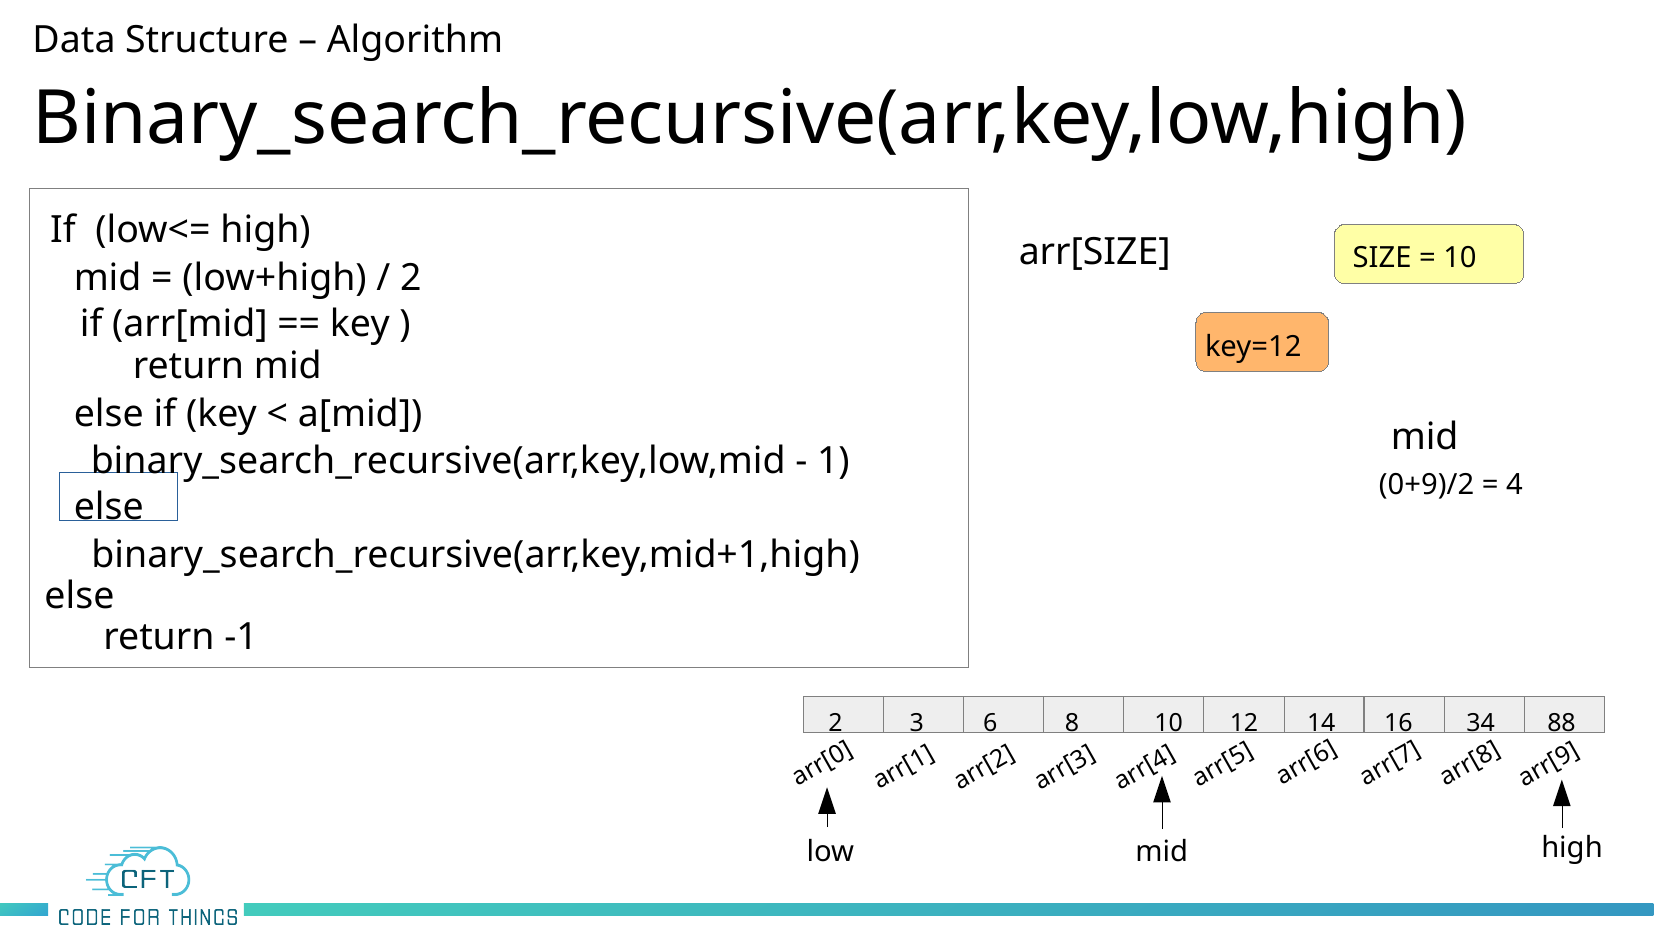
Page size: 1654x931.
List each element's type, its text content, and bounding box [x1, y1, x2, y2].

text_box 12 [1215, 697, 1277, 742]
text_box 34 [1451, 697, 1514, 749]
text_box 14 [1292, 697, 1354, 749]
text_box 3 [894, 697, 948, 742]
text_box 16 [1369, 697, 1443, 749]
text_box 10 [1139, 697, 1204, 742]
text_box arr[7] [1341, 746, 1451, 811]
text_box [29, 188, 969, 561]
text_box SIZE = 10 [1338, 228, 1518, 278]
text_box 6 [968, 697, 1031, 742]
text_box arr[SIZE] [1003, 217, 1217, 284]
text_box high [1526, 819, 1625, 869]
text_box 8 [1049, 697, 1112, 742]
text_box [867, 696, 1605, 733]
picture [59, 846, 237, 925]
text_box [29, 579, 969, 668]
text_box mid [1120, 823, 1211, 880]
text_box 88 [1532, 697, 1595, 749]
text_box else if (key < a[mid]) [59, 378, 556, 438]
text_box If (low<= high) [35, 194, 367, 254]
text_box binary_search_recursive(arr,key,low,mid - 1) [76, 425, 945, 485]
text_box arr[4] [1098, 740, 1203, 811]
text_box arr[5] [1175, 733, 1291, 805]
text_box arr[3] [1010, 739, 1127, 816]
text_box arr[2] [929, 737, 1039, 812]
text_box if (arr[mid] == key ) [64, 289, 491, 348]
text_box else [59, 472, 178, 531]
text_box [1196, 312, 1328, 318]
text_box 2 [813, 696, 867, 741]
text_box mid = (low+high) / 2 [59, 242, 497, 302]
title Data Structure – Algorithm Binary_search_recursive(arr,key,low,high) [32, 0, 1654, 199]
text_box (0+9)/2 = 4 [1364, 455, 1569, 505]
text_box arr[0] [767, 733, 880, 807]
text_box [1334, 224, 1524, 284]
text_box key=12 [1190, 318, 1335, 402]
text_box mid [1376, 402, 1477, 455]
text_box [803, 696, 813, 733]
text_box else [29, 561, 148, 620]
text_box arr[1] [849, 733, 958, 811]
text_box return mid [118, 330, 367, 390]
text_box arr[9] [1494, 704, 1625, 808]
text_box low [791, 822, 886, 872]
text_box arr[8] [1422, 733, 1526, 808]
text_box arr[6] [1255, 733, 1385, 811]
text_box binary_search_recursive(arr,key,mid+1,high) [76, 519, 975, 579]
text_box return -1 [88, 602, 290, 661]
